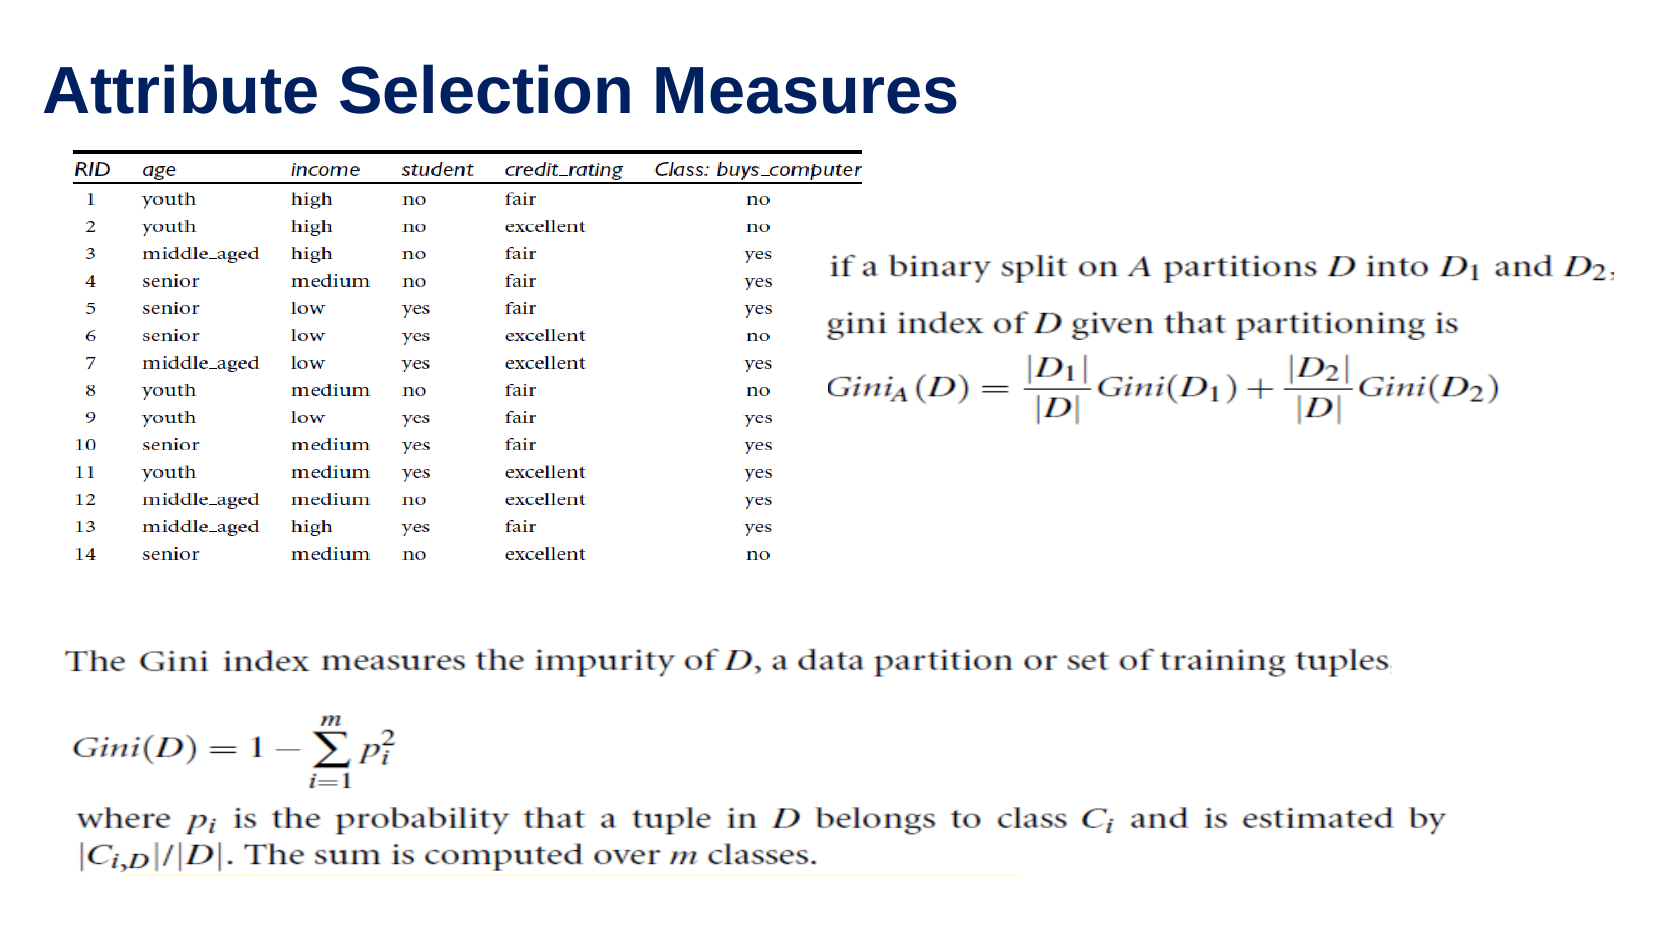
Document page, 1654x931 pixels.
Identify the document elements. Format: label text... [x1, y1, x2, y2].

title Attribute Selection Measures [27, 20, 1208, 134]
picture [68, 713, 398, 796]
picture [68, 144, 1614, 562]
picture [320, 645, 1392, 678]
picture [64, 645, 313, 679]
picture [64, 806, 1453, 876]
